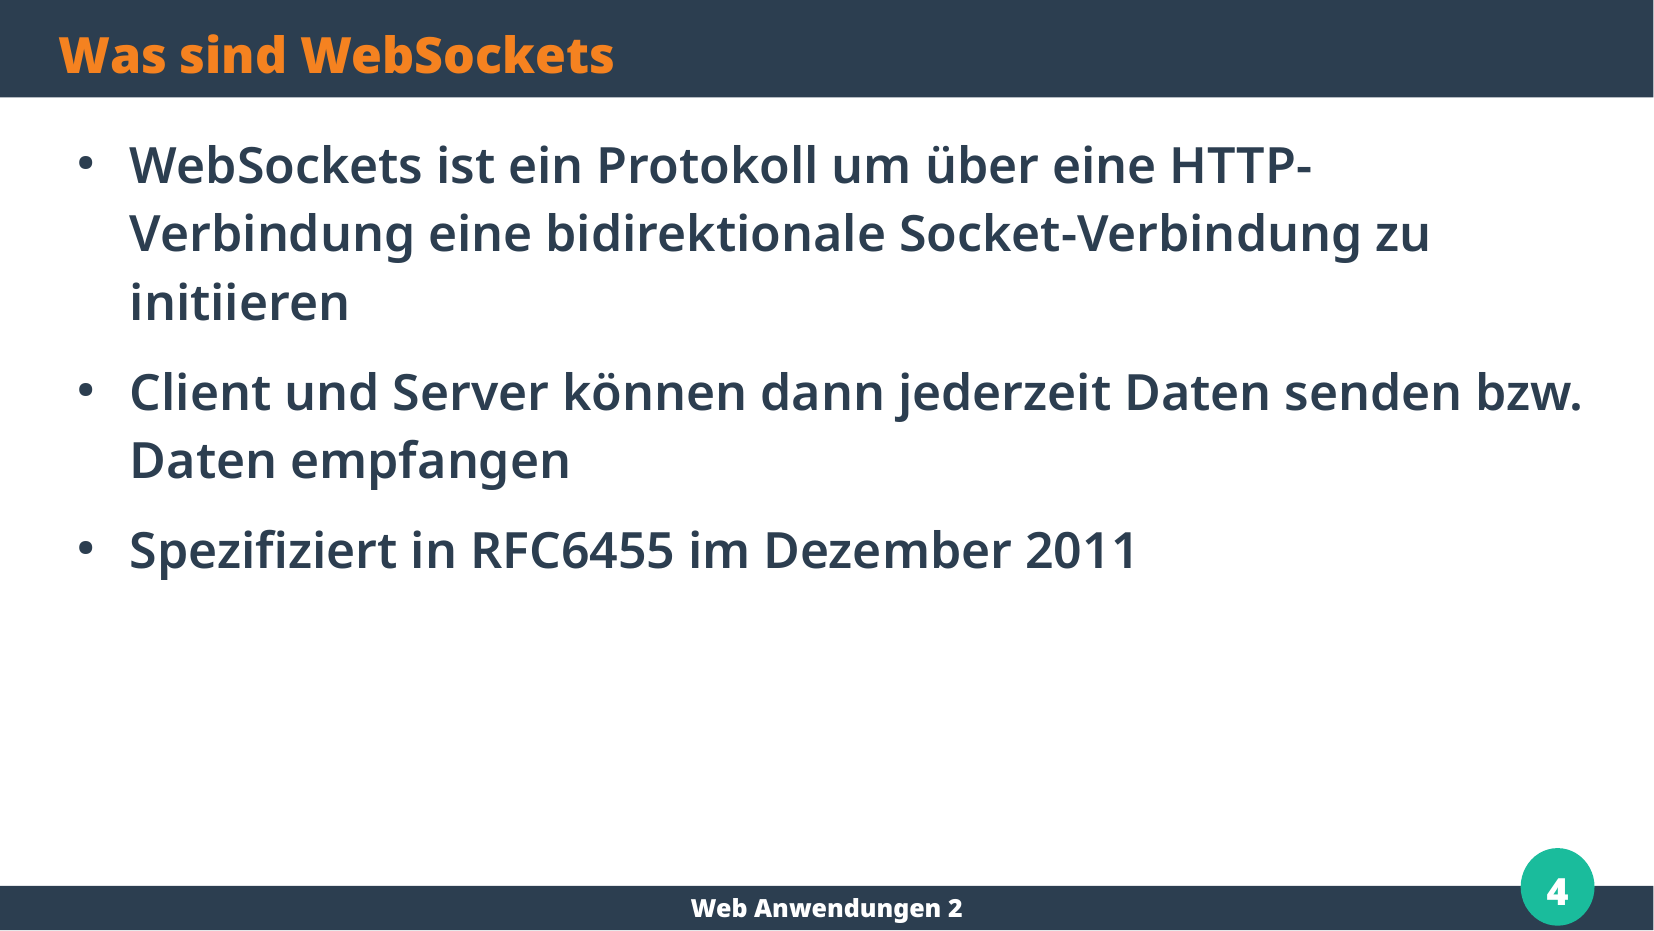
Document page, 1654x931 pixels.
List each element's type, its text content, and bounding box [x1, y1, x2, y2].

list WebSockets ist ein Protokoll um über eine HTTP-Verbindung eine bidirektionale Socket-Verbindung zu initiieren Client und Server können dann jederzeit Daten senden bzw. Daten empfangen Spezifiziert in RFC6455 im Dezember 2011 [59, 129, 1595, 864]
title Was sind WebSockets [59, 8, 1595, 89]
